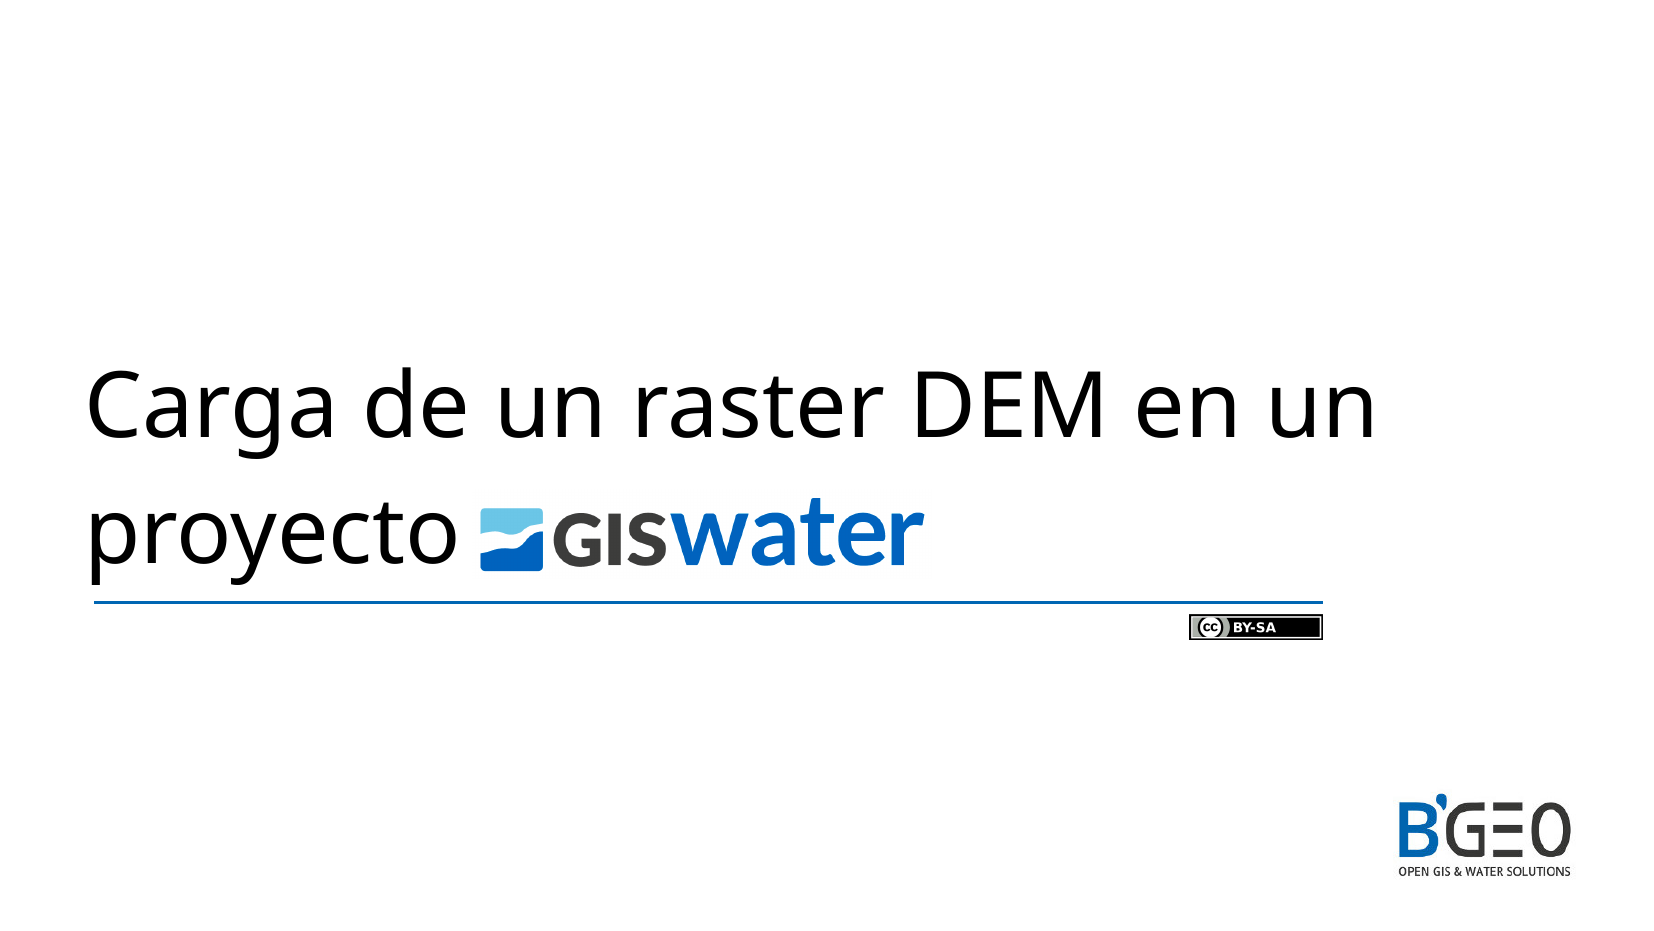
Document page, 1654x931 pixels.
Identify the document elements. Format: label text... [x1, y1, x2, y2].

picture [1393, 770, 1576, 898]
picture [472, 489, 932, 579]
picture [1189, 614, 1323, 640]
title Carga de un raster DEM en un proyecto [82, 211, 1571, 719]
